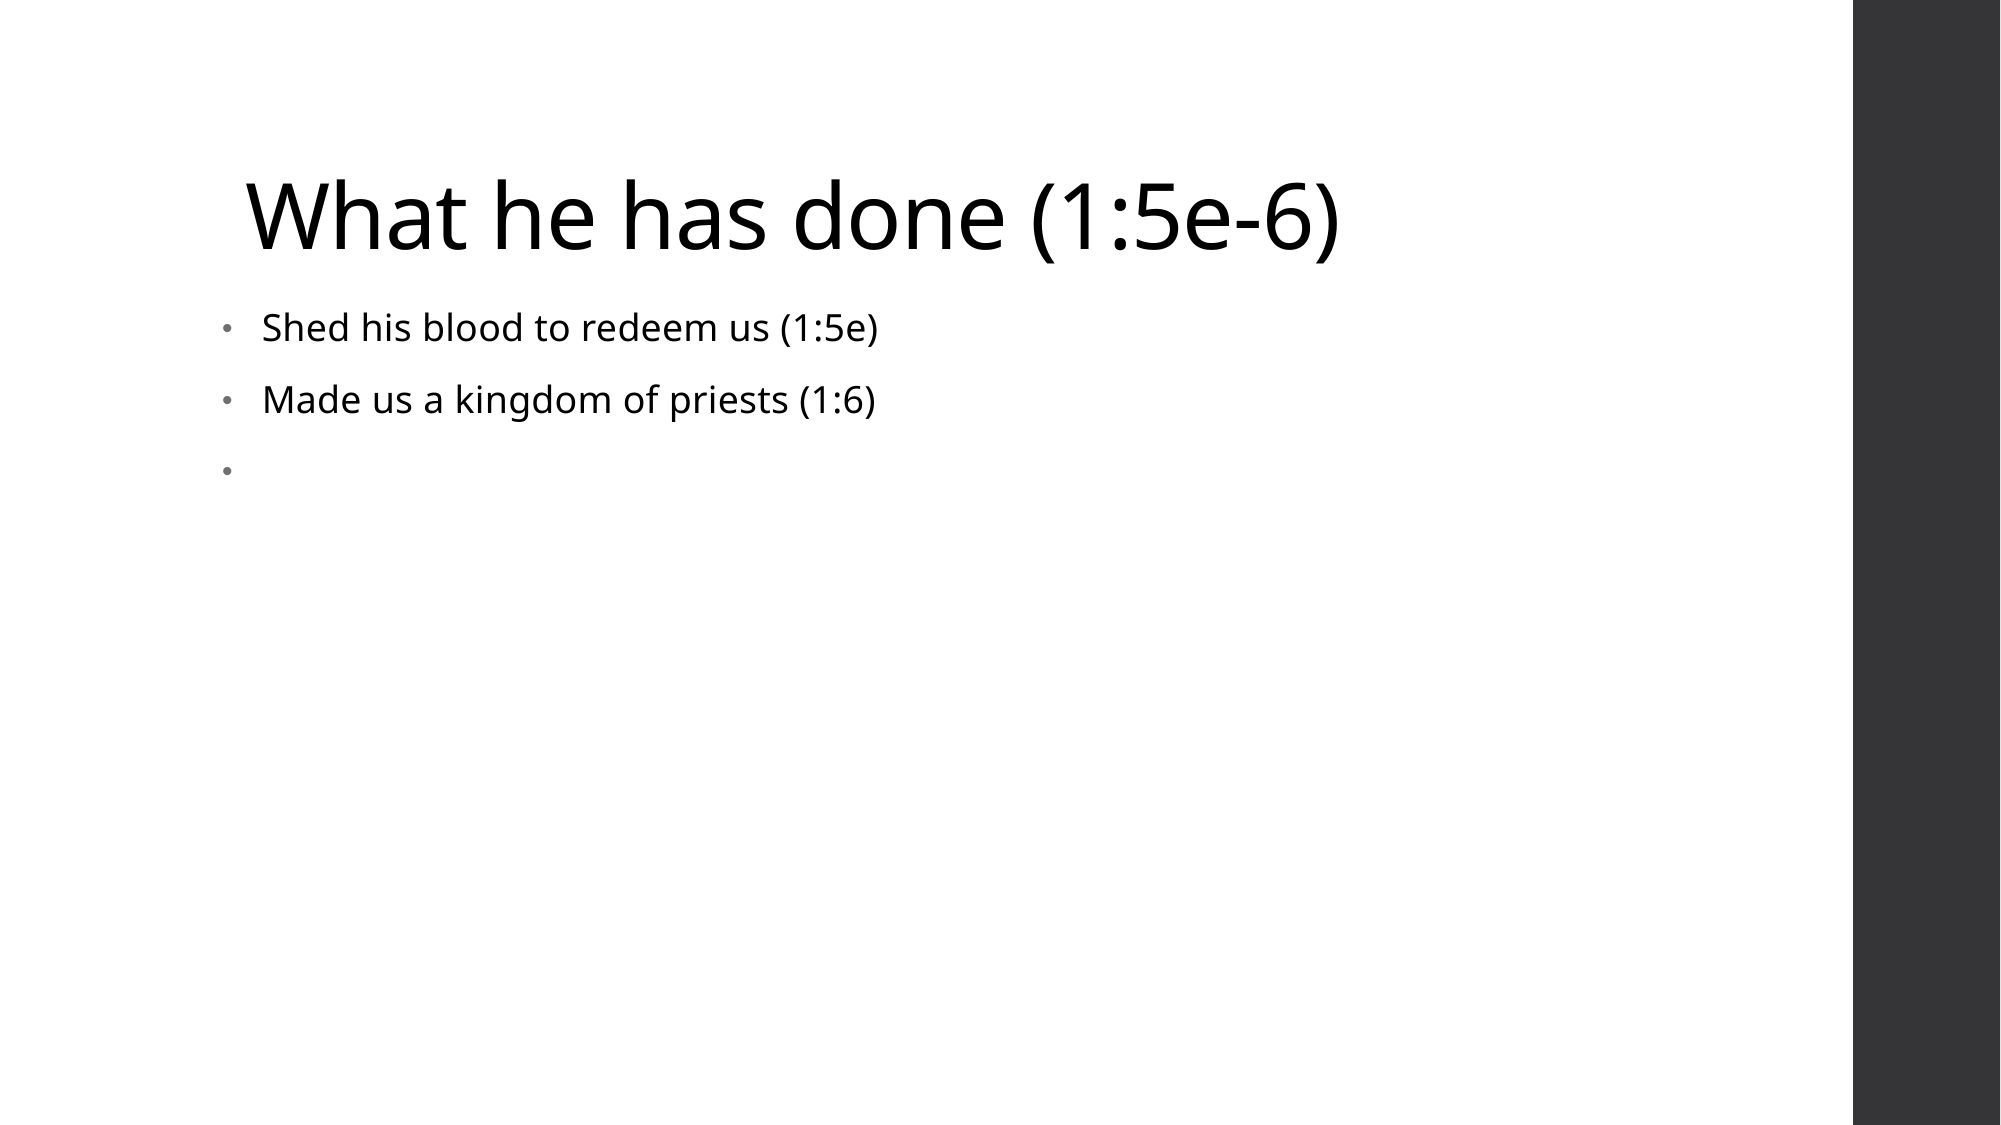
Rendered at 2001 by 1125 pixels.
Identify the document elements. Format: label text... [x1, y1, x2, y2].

list Shed his blood to redeem us (1:5e) Made us a kingdom of priests (1:6) [206, 299, 1617, 1014]
title What he has done (1:5e-6) [206, 60, 1797, 278]
